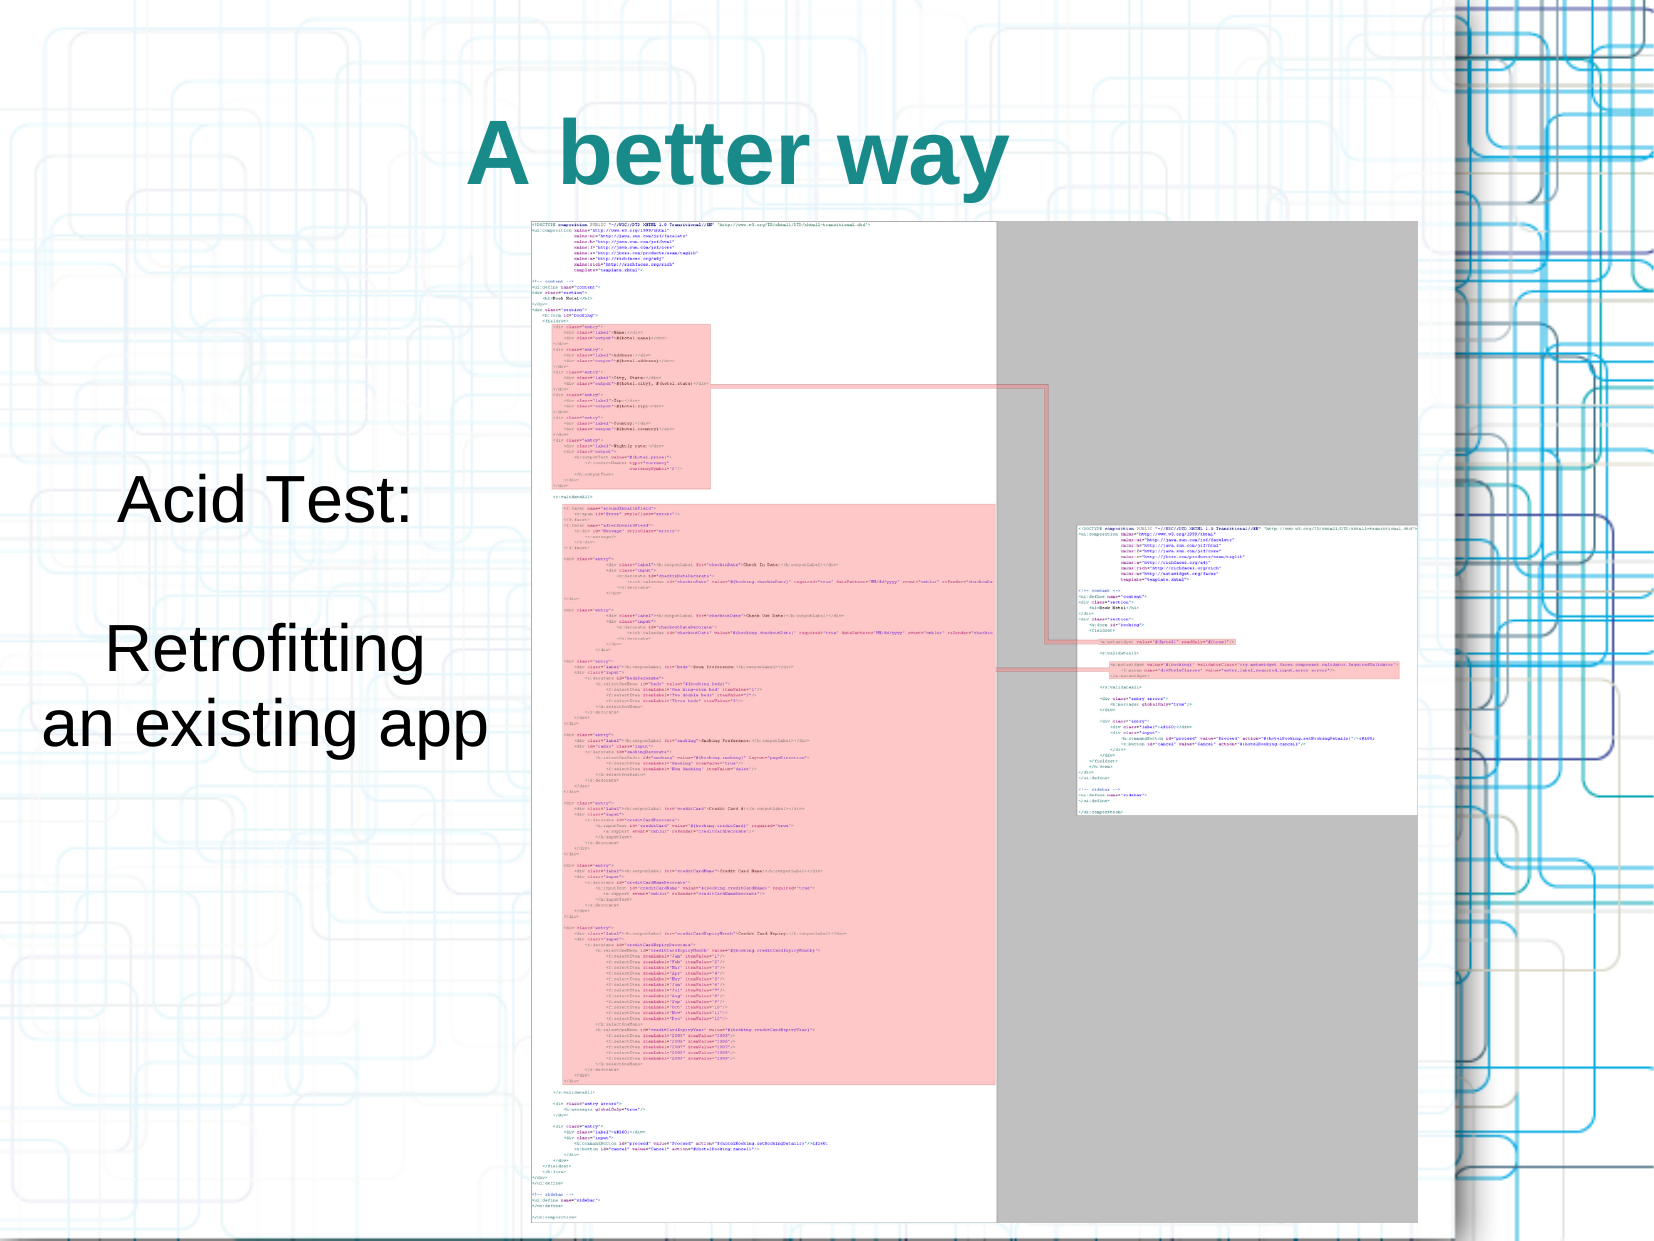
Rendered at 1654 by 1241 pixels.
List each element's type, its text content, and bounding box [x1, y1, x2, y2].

text_box Acid Test: Retrofitting an existing app [29, 218, 502, 1004]
picture [0, 0, 1654, 1241]
title A better way [59, 56, 1418, 250]
